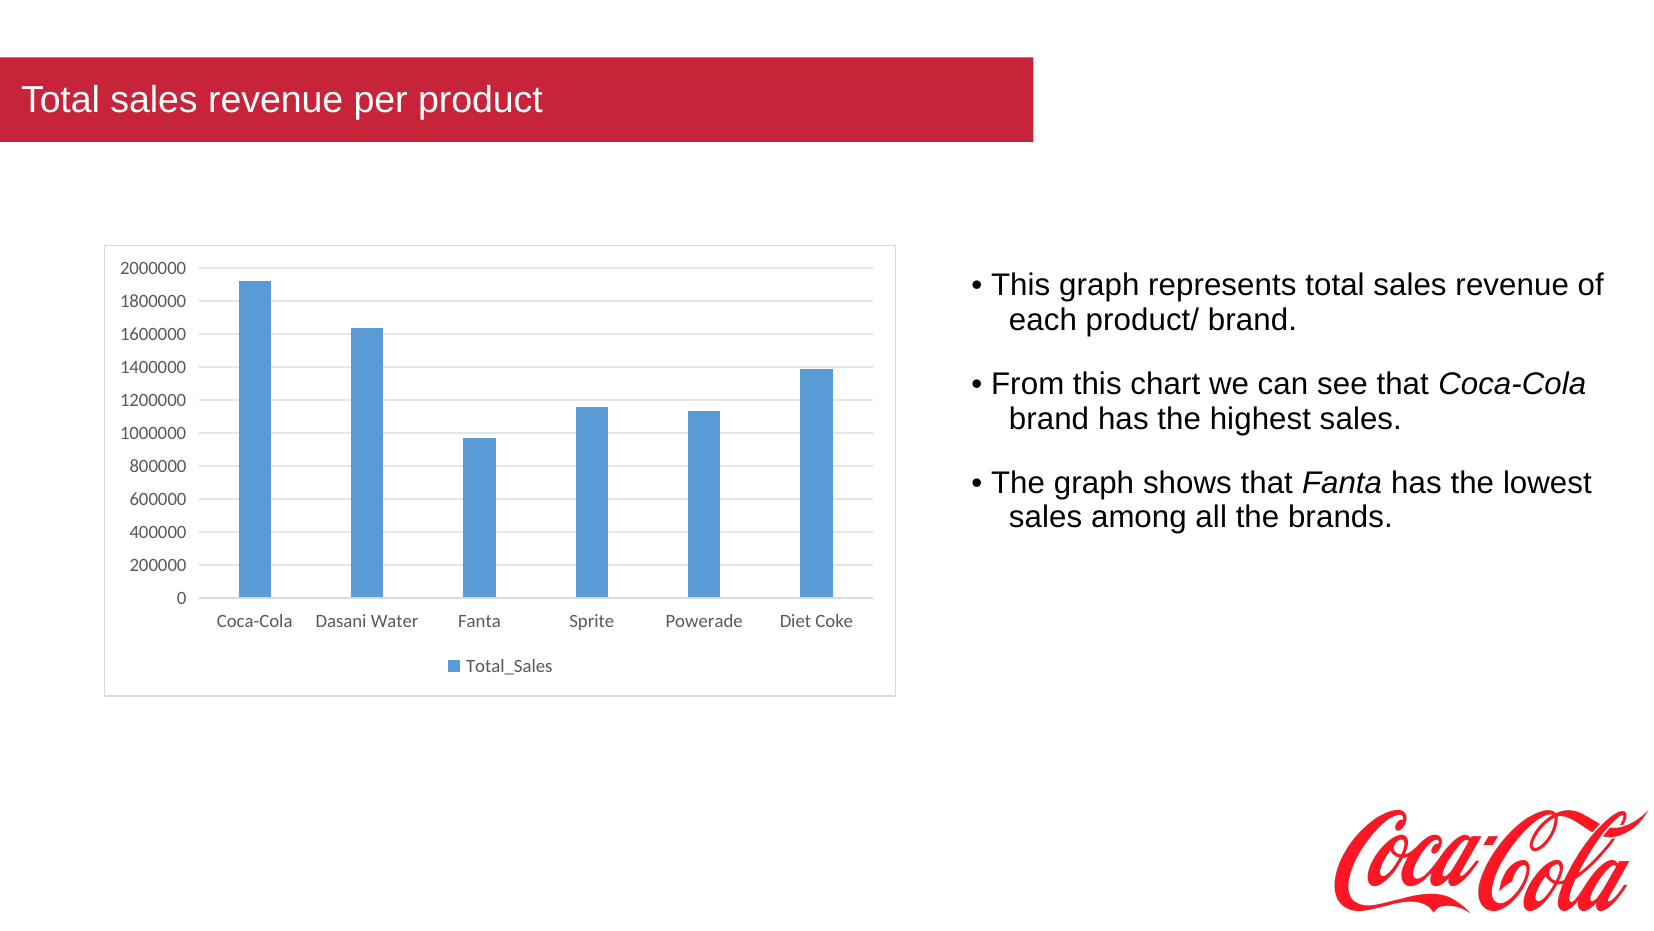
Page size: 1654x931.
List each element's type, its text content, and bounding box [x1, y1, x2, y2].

title Total sales revenue per product [0, 57, 1034, 142]
picture [1334, 772, 1650, 931]
text_box • This graph represents total sales revenue of each product/ brand. • From this chart we can see that Coca-Cola brand has the highest sales. • The graph shows that Fanta has the lowest sales among all the brands. [956, 259, 1636, 792]
picture [103, 244, 898, 697]
